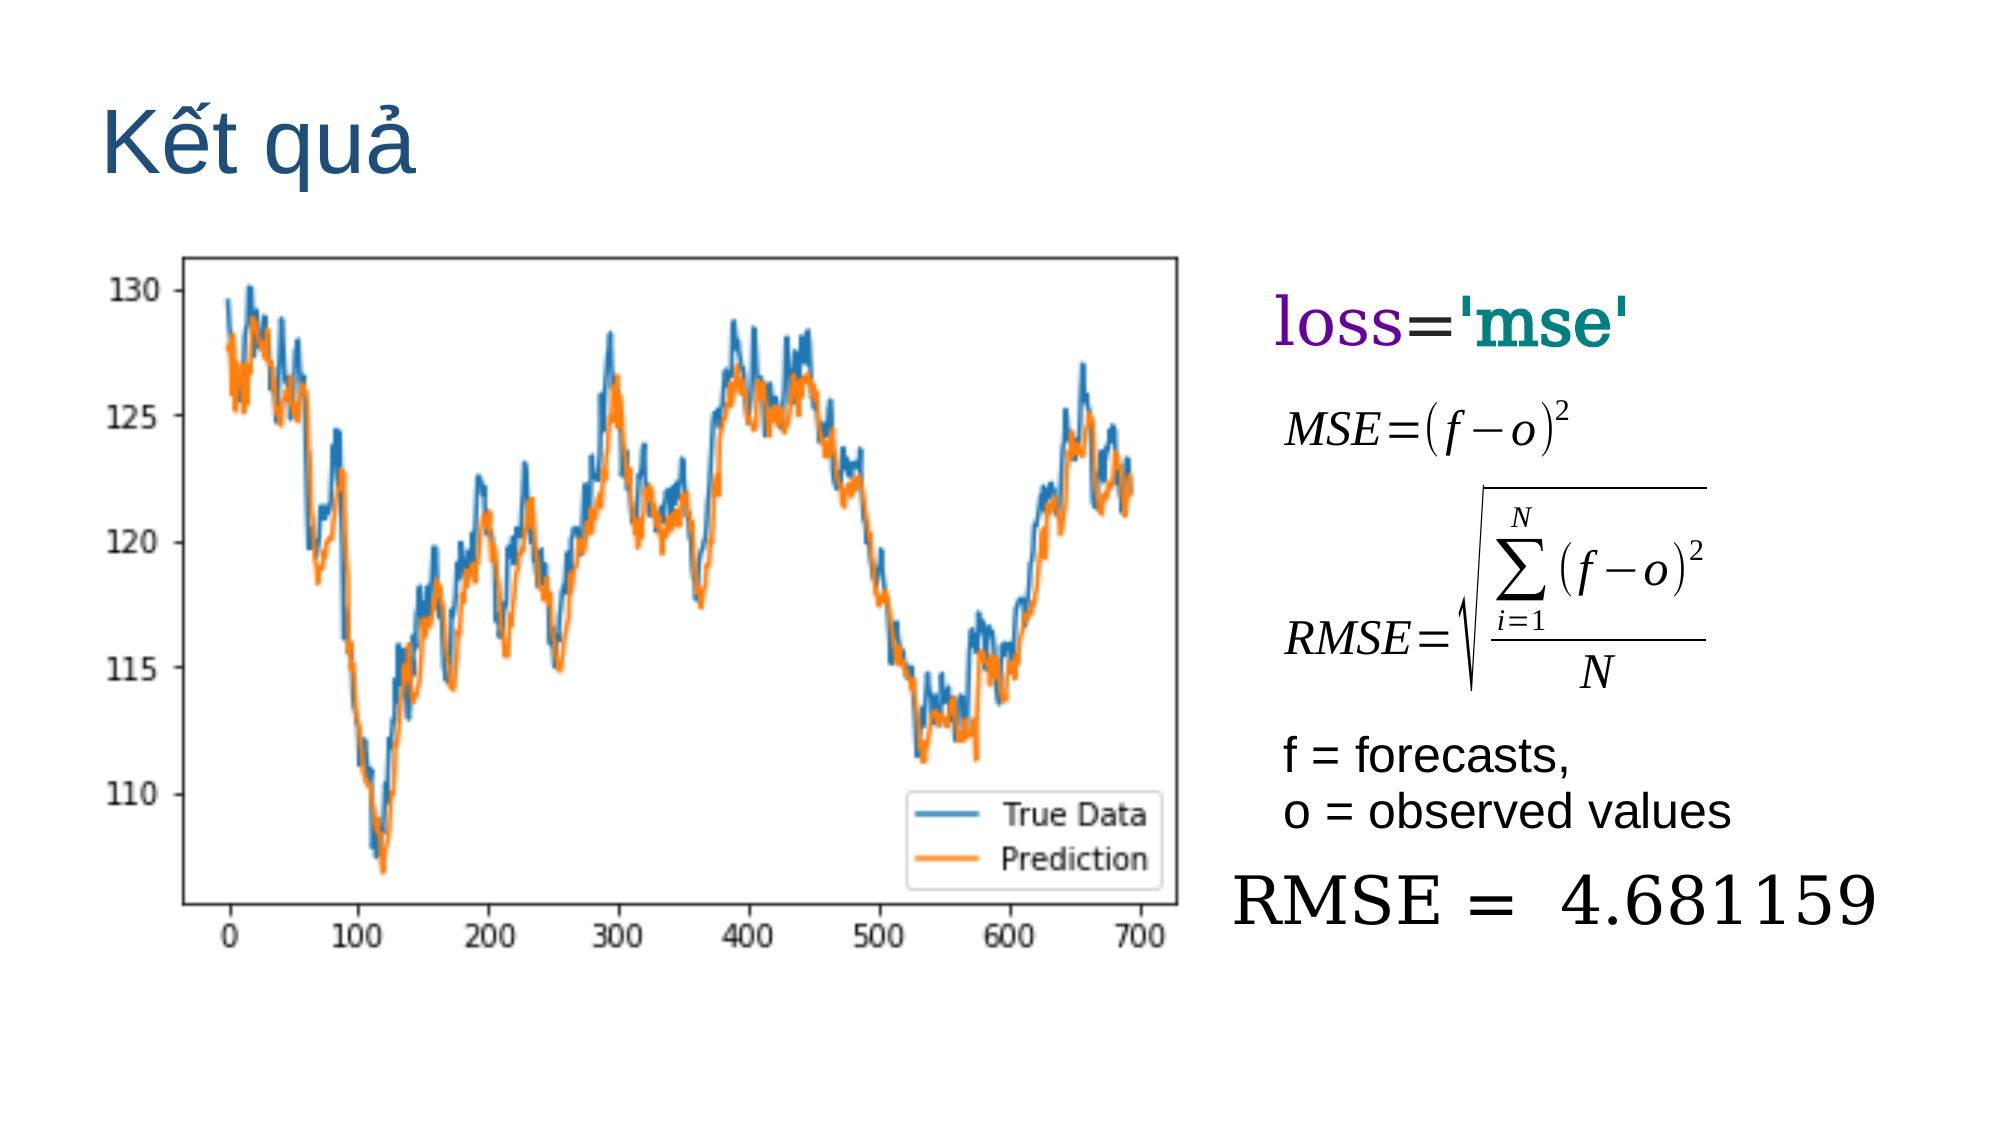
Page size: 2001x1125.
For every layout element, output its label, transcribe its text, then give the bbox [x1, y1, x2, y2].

title Kết quả [85, 59, 1460, 229]
text_box loss='mse' [1260, 285, 1887, 434]
chart [1275, 484, 1715, 700]
chart [1275, 394, 1576, 461]
text_box f = forecasts, o = observed values [1269, 720, 1748, 847]
text_box RMSE = 4.681159 [1216, 850, 1895, 946]
picture [84, 228, 1206, 975]
